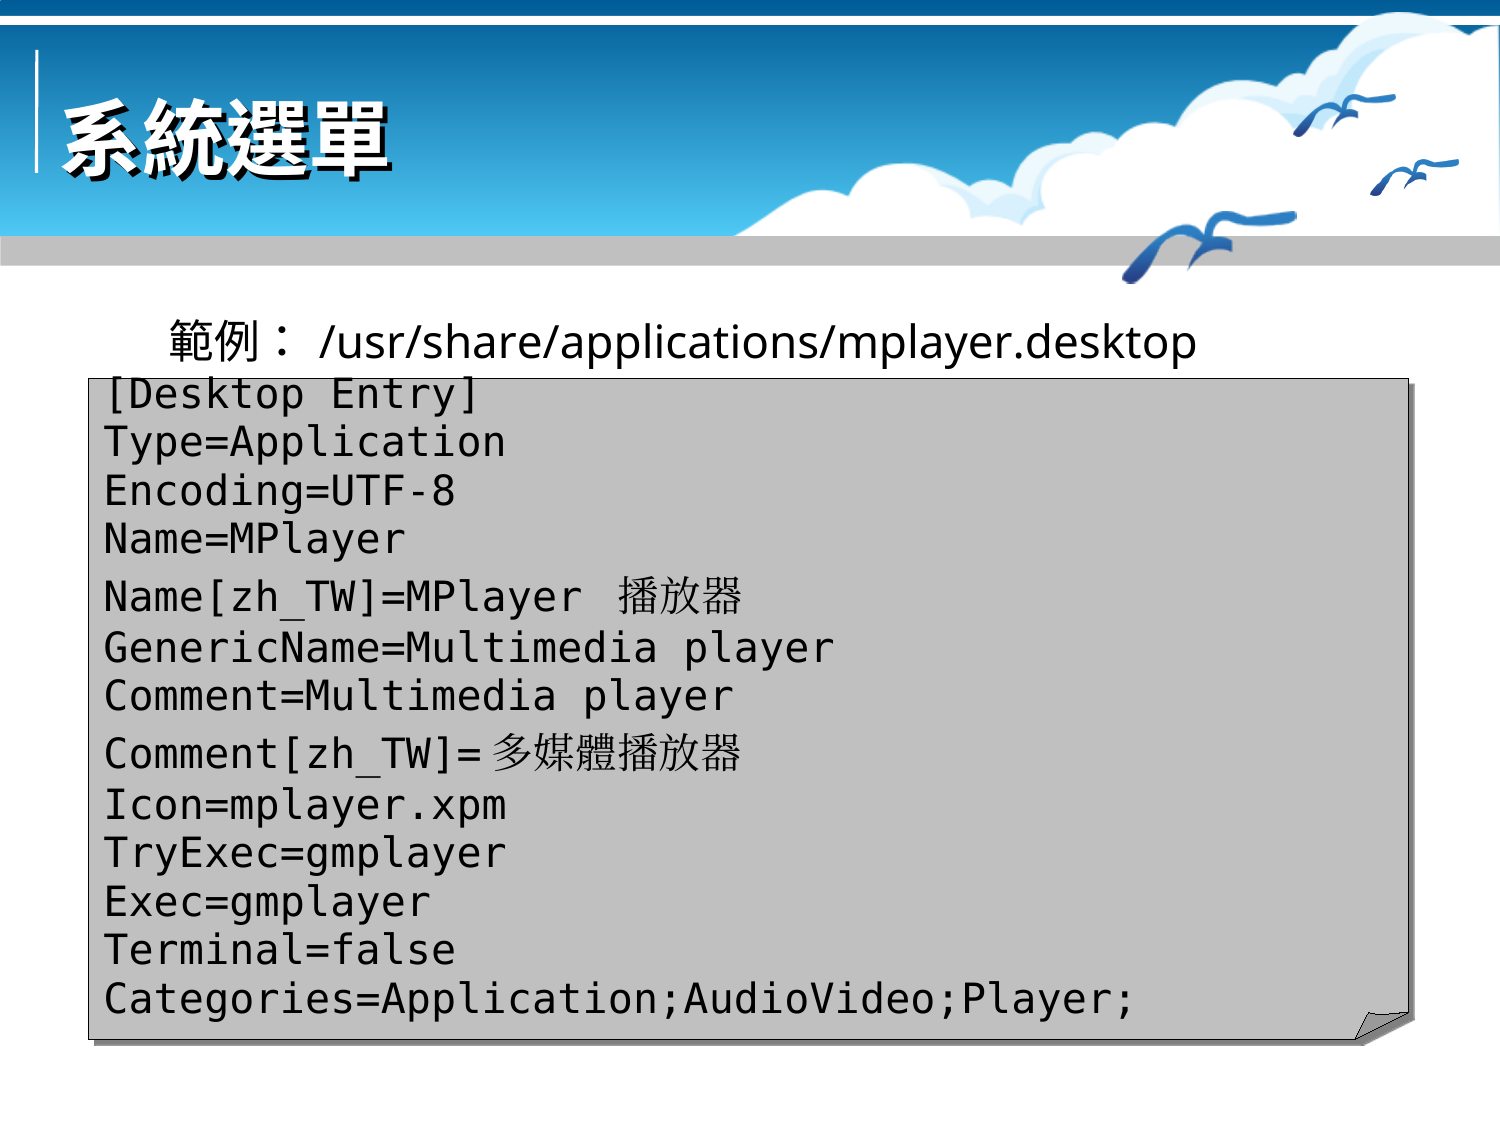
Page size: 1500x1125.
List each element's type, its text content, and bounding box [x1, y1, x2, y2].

list 範例：/usr/share/applications/mplayer.desktop [112, 309, 1397, 378]
picture [730, 12, 1500, 284]
title 系統選單 [59, 86, 1465, 186]
text_box [Desktop Entry] Type=Application Encoding=UTF-8 Name=MPlayer Name[zh_TW]=MPlayer 播放器 GenericName=Multimedia player Comment=Multimedia player Comment[zh_TW]=多媒體播放器 Icon=mplayer.xpm TryExec=gmplayer Exec=gmplayer Terminal=false Categories=Application;AudioVideo;Player; [88, 378, 1409, 1040]
